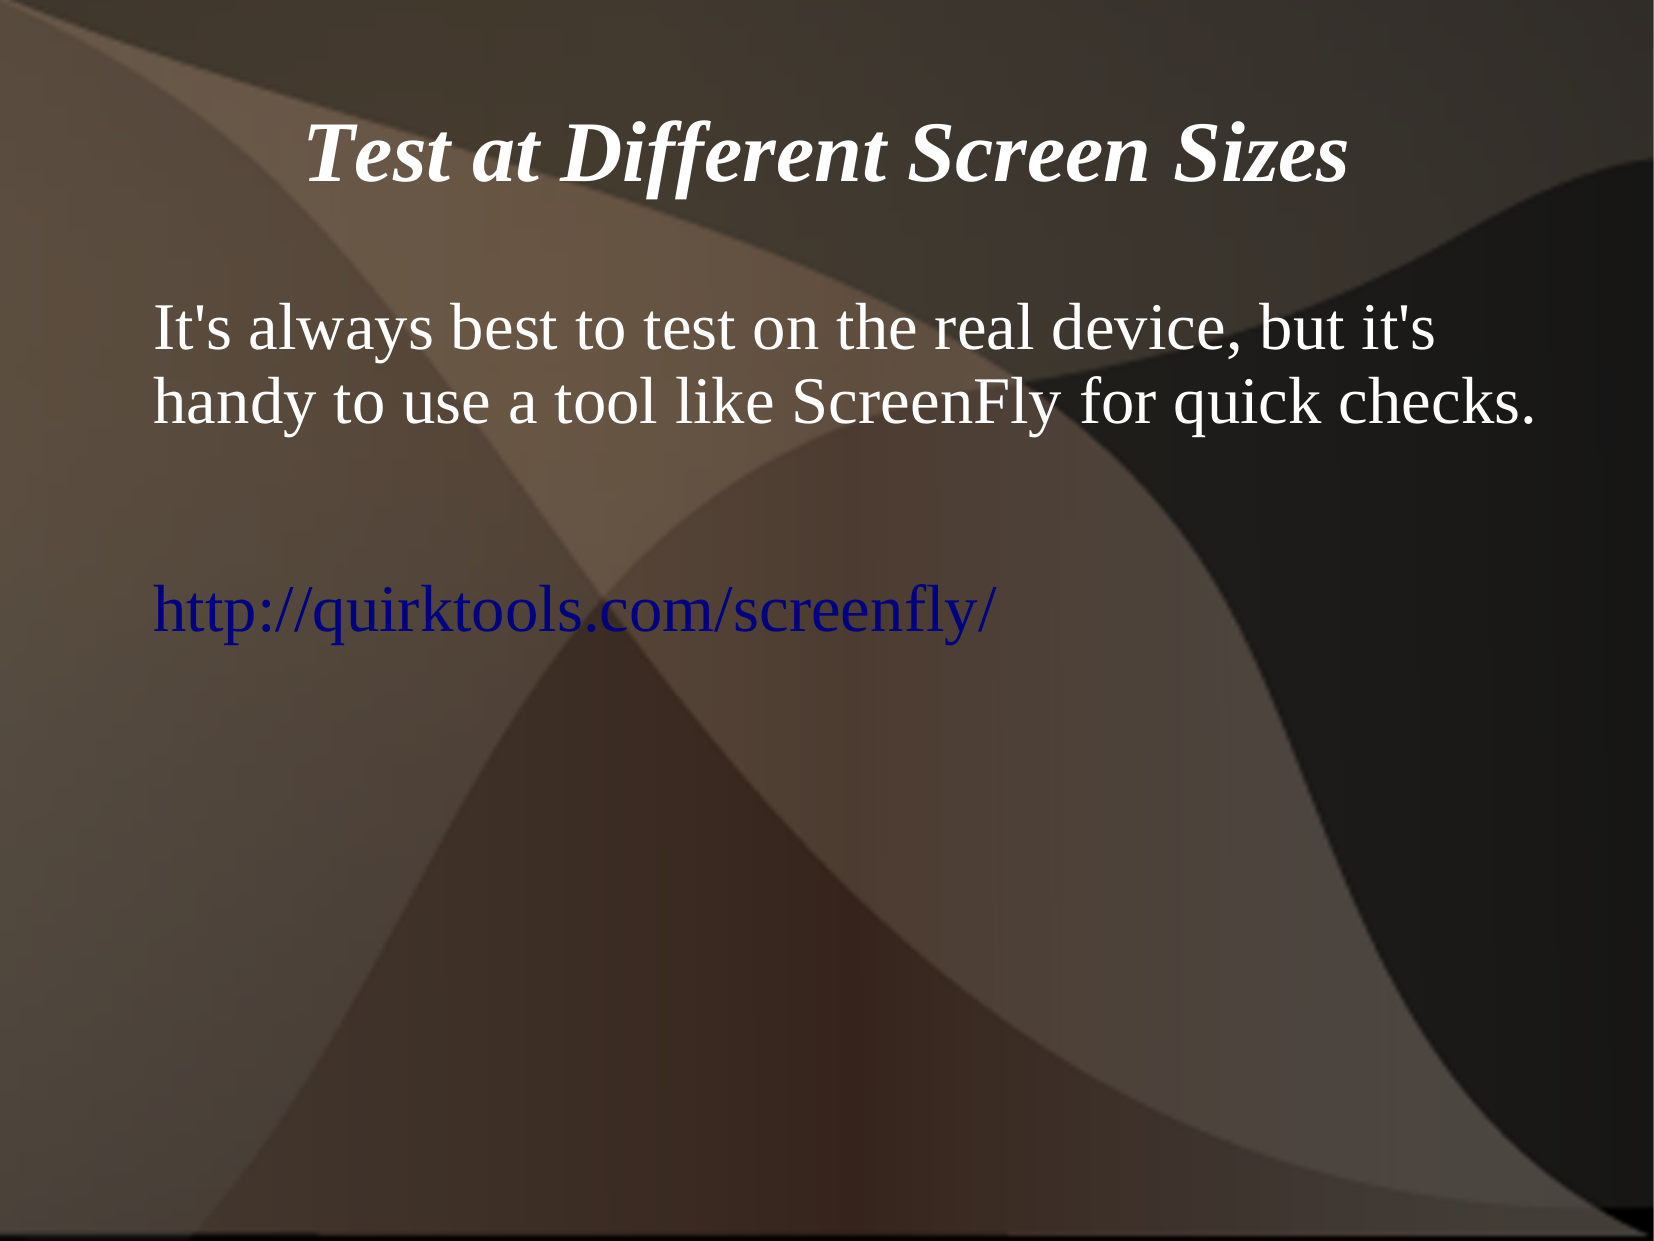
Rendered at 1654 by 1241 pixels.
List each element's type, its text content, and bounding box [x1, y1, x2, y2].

title Test at Different Screen Sizes [82, 49, 1571, 257]
picture [0, 0, 1654, 1241]
list It's always best to test on the real device, but it's handy to use a tool like ScreenFly for quick checks. http://quirktools.com/screenfly/ [82, 290, 1571, 1109]
